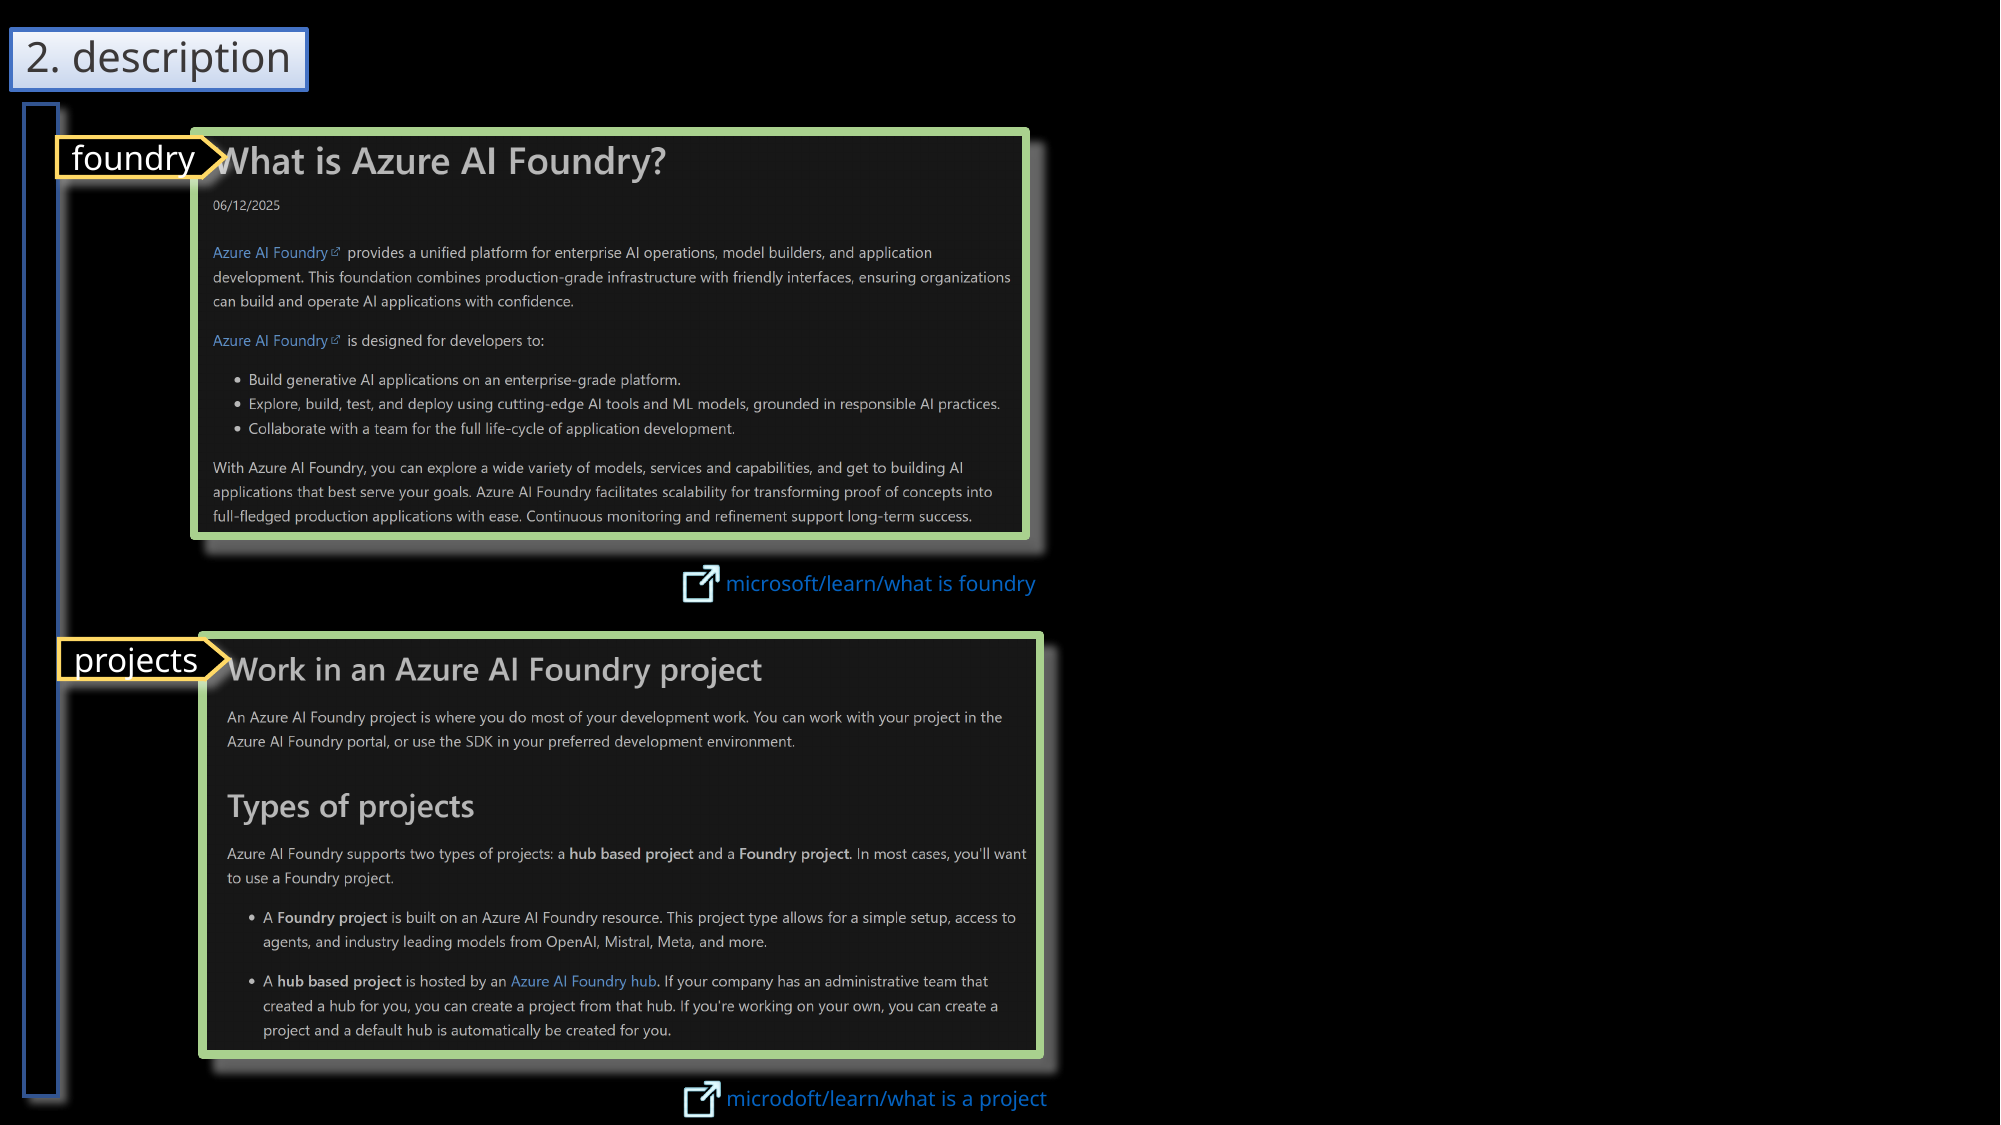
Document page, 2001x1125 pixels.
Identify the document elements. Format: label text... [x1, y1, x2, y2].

text_box foundry [56, 137, 226, 178]
text_box [23, 103, 58, 1096]
text_box microdoft/learn/what is a project [725, 1078, 1063, 1122]
text_box projects [59, 639, 229, 680]
picture [206, 639, 1036, 1051]
picture [678, 560, 724, 607]
text_box microsoft/learn/what is foundry [724, 563, 1051, 607]
picture [679, 1076, 725, 1123]
picture [198, 135, 1022, 532]
title 2. description [29, 29, 288, 91]
